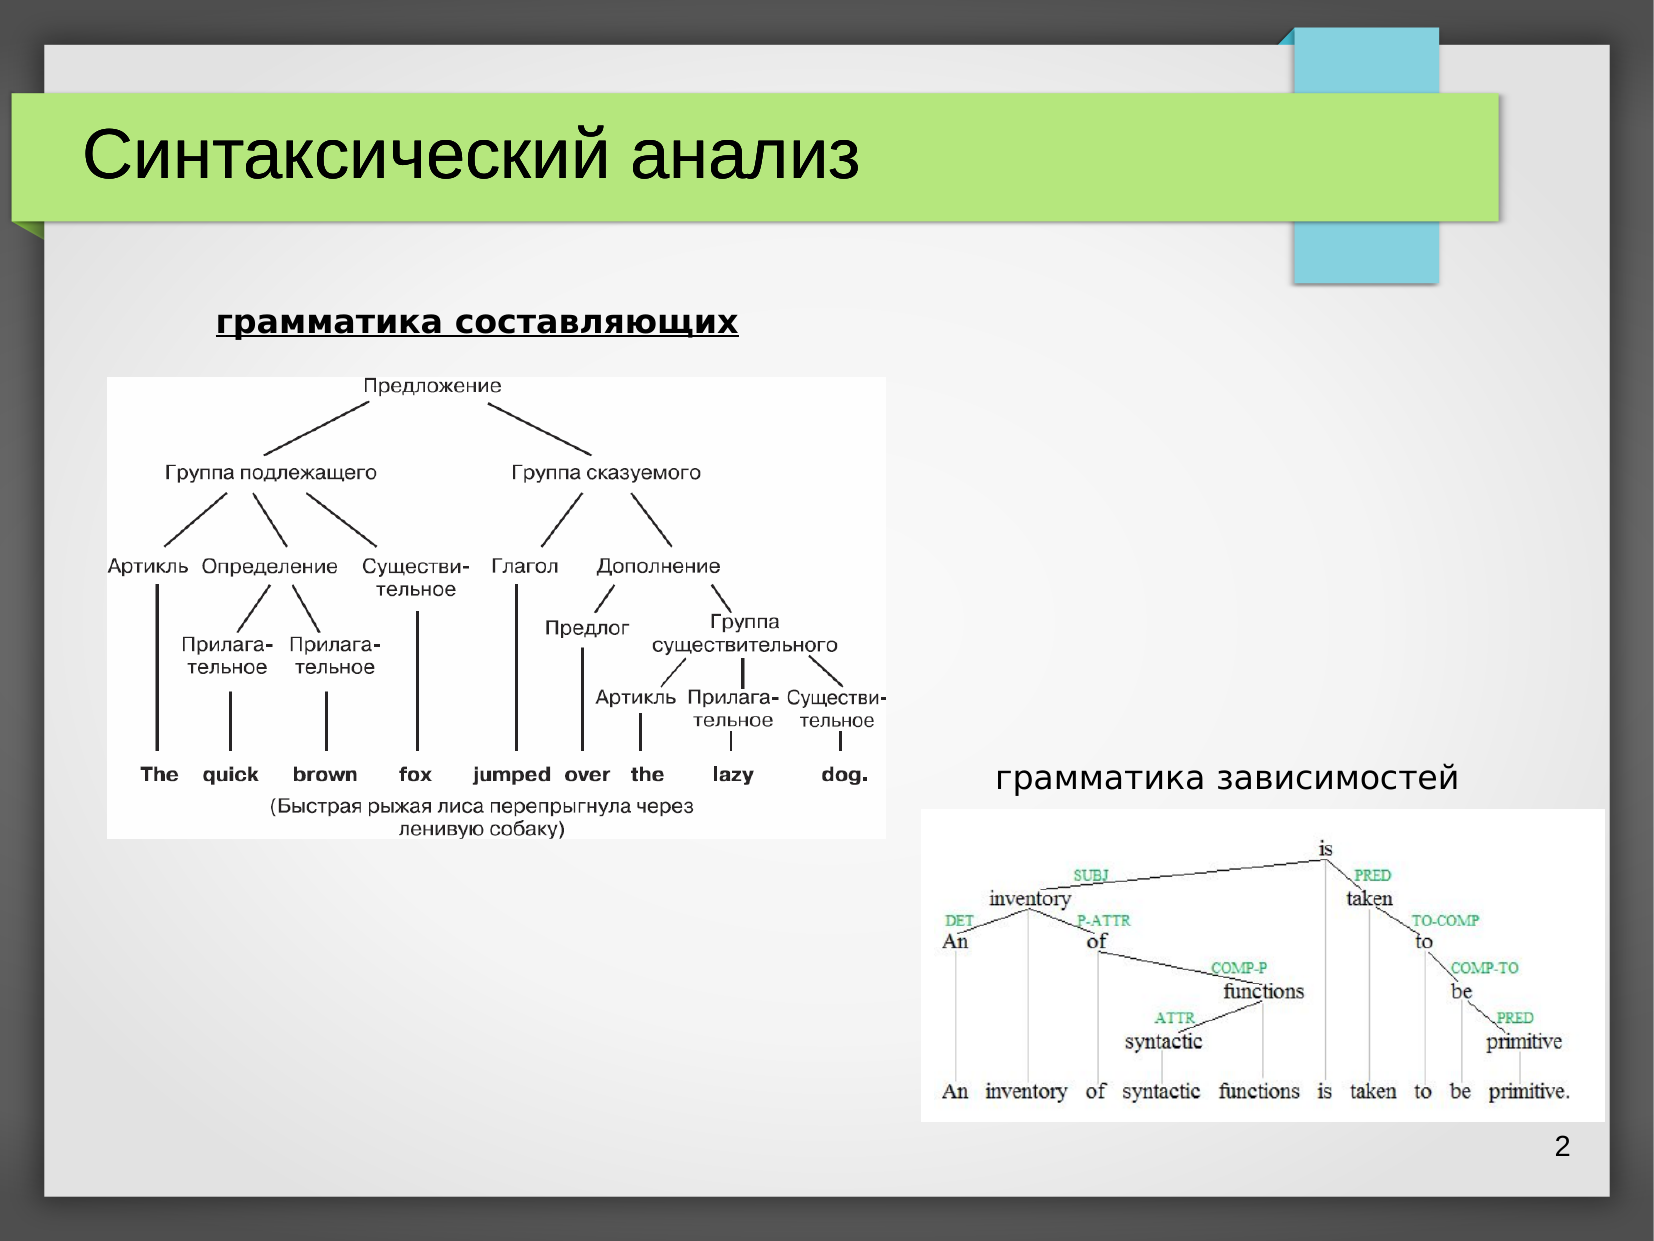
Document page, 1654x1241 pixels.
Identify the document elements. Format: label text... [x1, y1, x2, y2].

text_box грамматика составляющих [200, 295, 839, 367]
picture [0, 0, 1654, 1241]
title Синтаксический анализ [82, 114, 993, 194]
text_box грамматика зависимостей [980, 751, 1560, 809]
